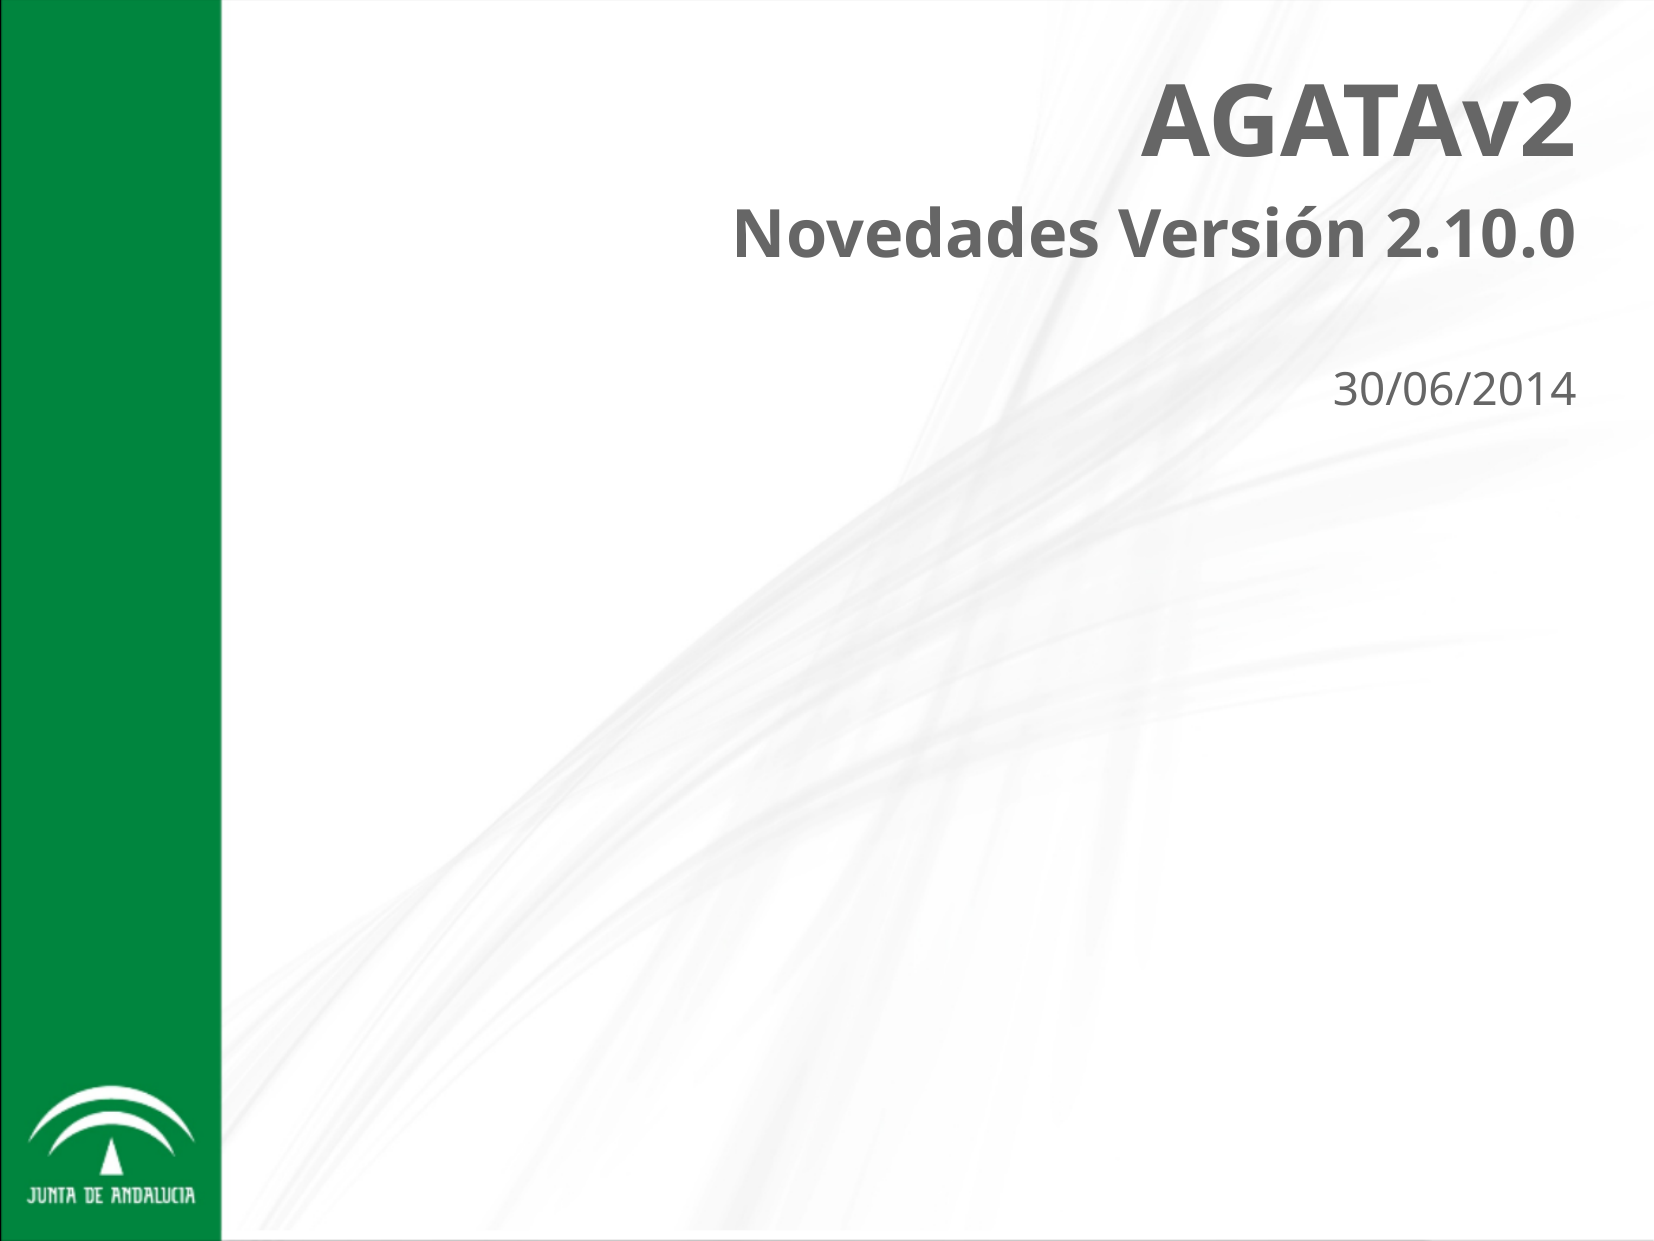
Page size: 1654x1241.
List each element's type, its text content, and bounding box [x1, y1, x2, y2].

subtitle AGATAv2 Novedades Versión 2.10.0 30/06/2014 [259, 37, 1577, 1123]
picture [0, 0, 1654, 1241]
